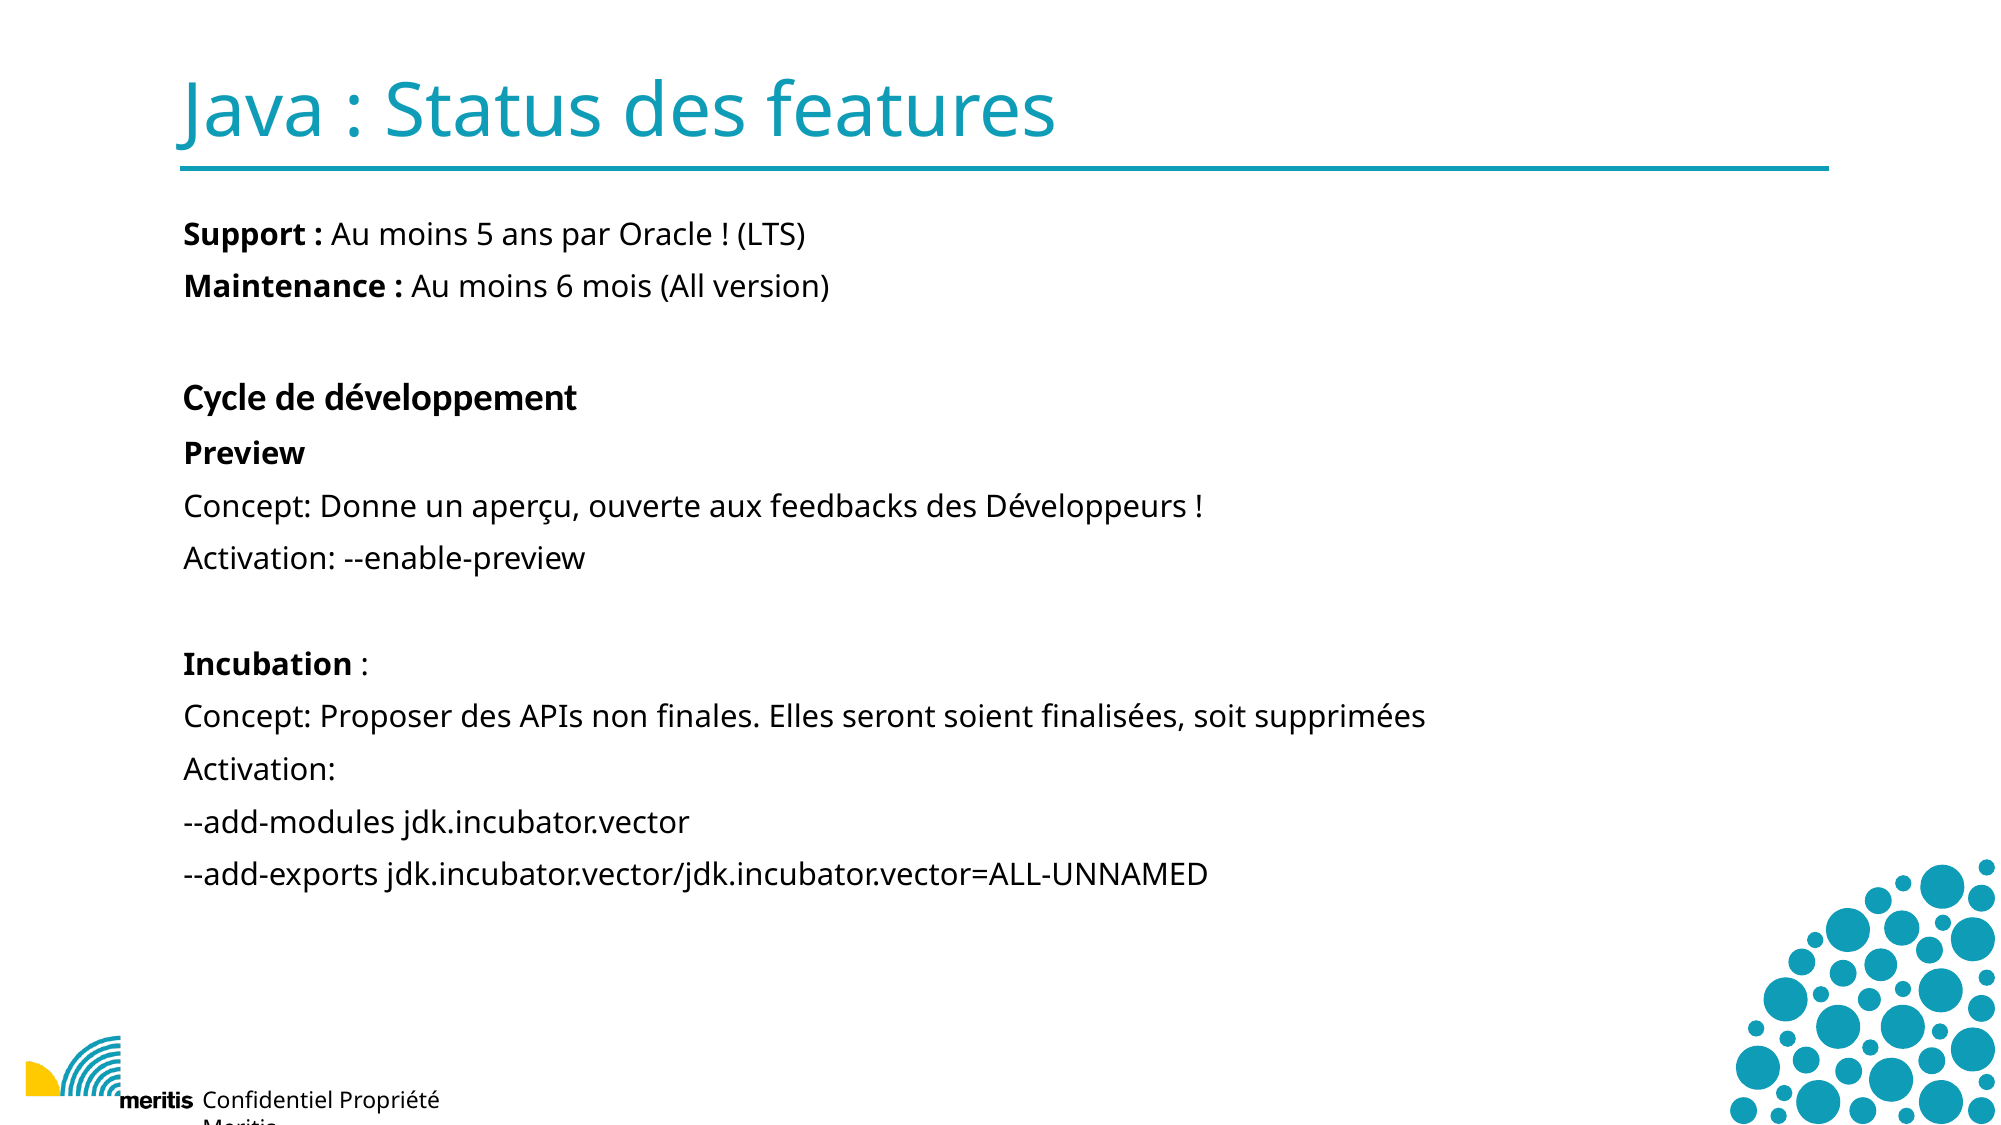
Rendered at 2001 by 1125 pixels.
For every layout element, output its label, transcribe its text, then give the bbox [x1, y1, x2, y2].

list Support : Au moins 5 ans par Oracle ! (LTS) Maintenance : Au moins 6 mois (All version) Cycle de développement Preview Concept: Donne un aperçu, ouverte aux feedbacks des Développeurs ! Activation: --enable-preview Incubation : Concept: Proposer des APIs non finales. Elles seront soient finalisées, soit supprimées Activation: --add-modules jdk.incubator.vector --add-exports jdk.incubator.vector/jdk.incubator.vector=ALL-UNNAMED [168, 211, 1857, 906]
list Java : Status des features [167, 64, 1830, 180]
